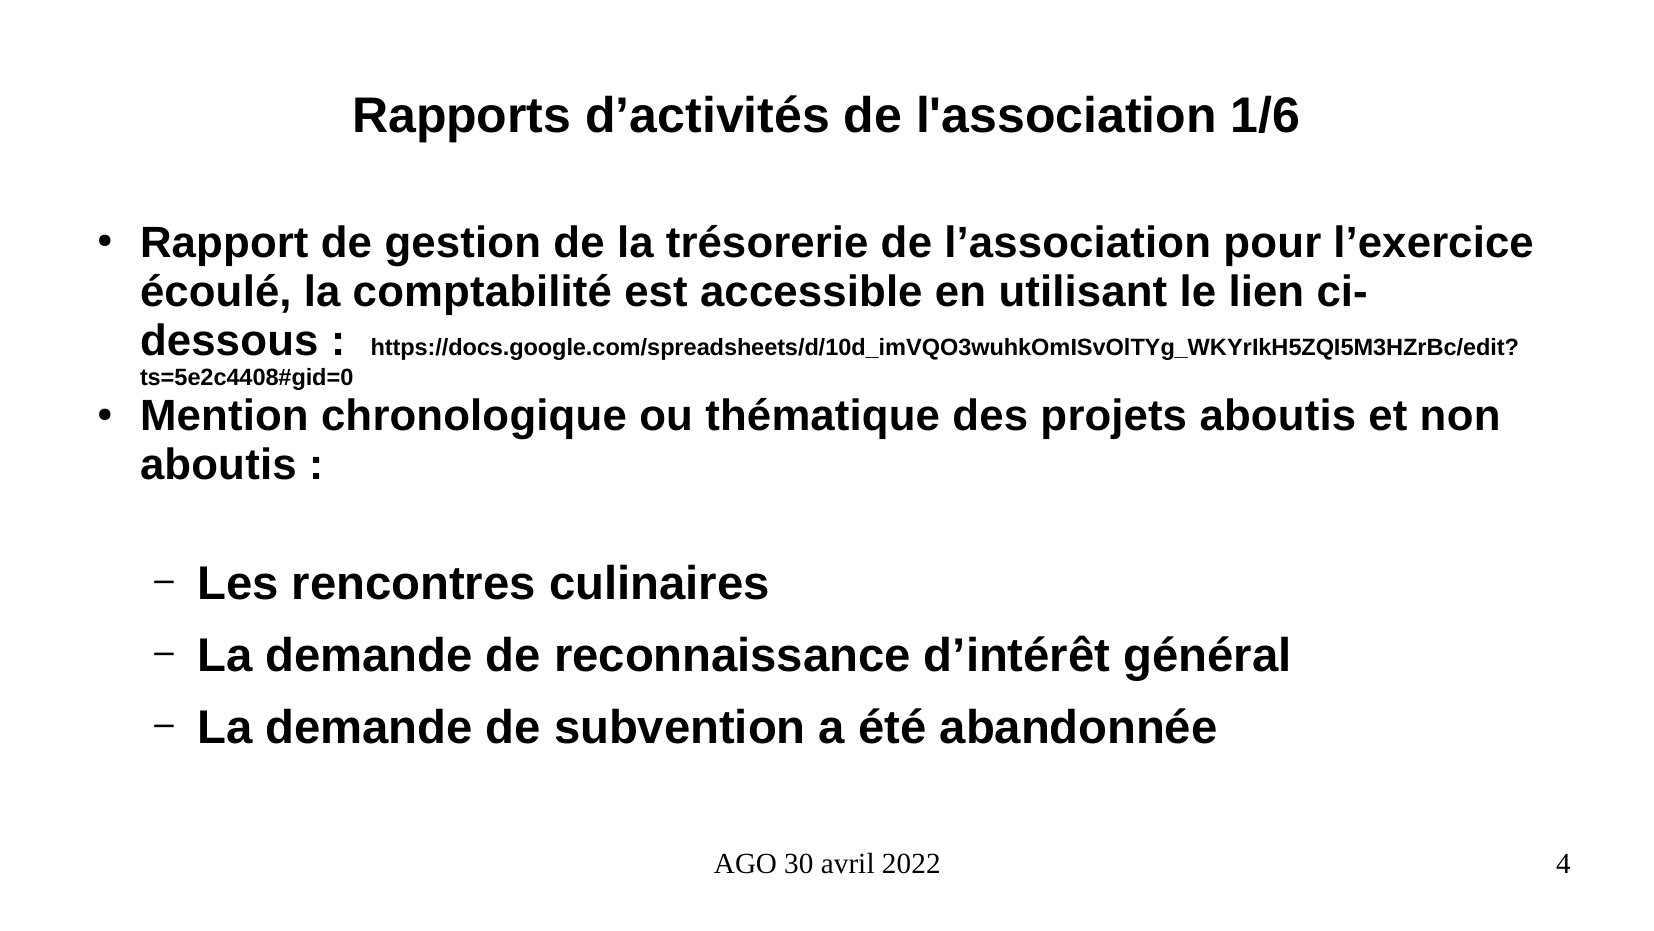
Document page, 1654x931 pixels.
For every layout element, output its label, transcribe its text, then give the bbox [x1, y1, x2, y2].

list Rapport de gestion de la trésorerie de l’association pour l’exercice écoulé, la comptabilité est accessible en utilisant le lien ci-dessous : https://docs.google.com/spreadsheets/d/10d_imVQO3wuhkOmISvOlTYg_WKYrIkH5ZQI5M3HZrBc/edit?ts=5e2c4408#gid=0 Mention chronologique ou thématique des projets aboutis et non aboutis : Les rencontres culinaires La demande de reconnaissance d’intérêt général La demande de subvention a été abandonnée [82, 217, 1571, 758]
title Rapports d’activités de l'association 1/6 [82, 37, 1571, 193]
